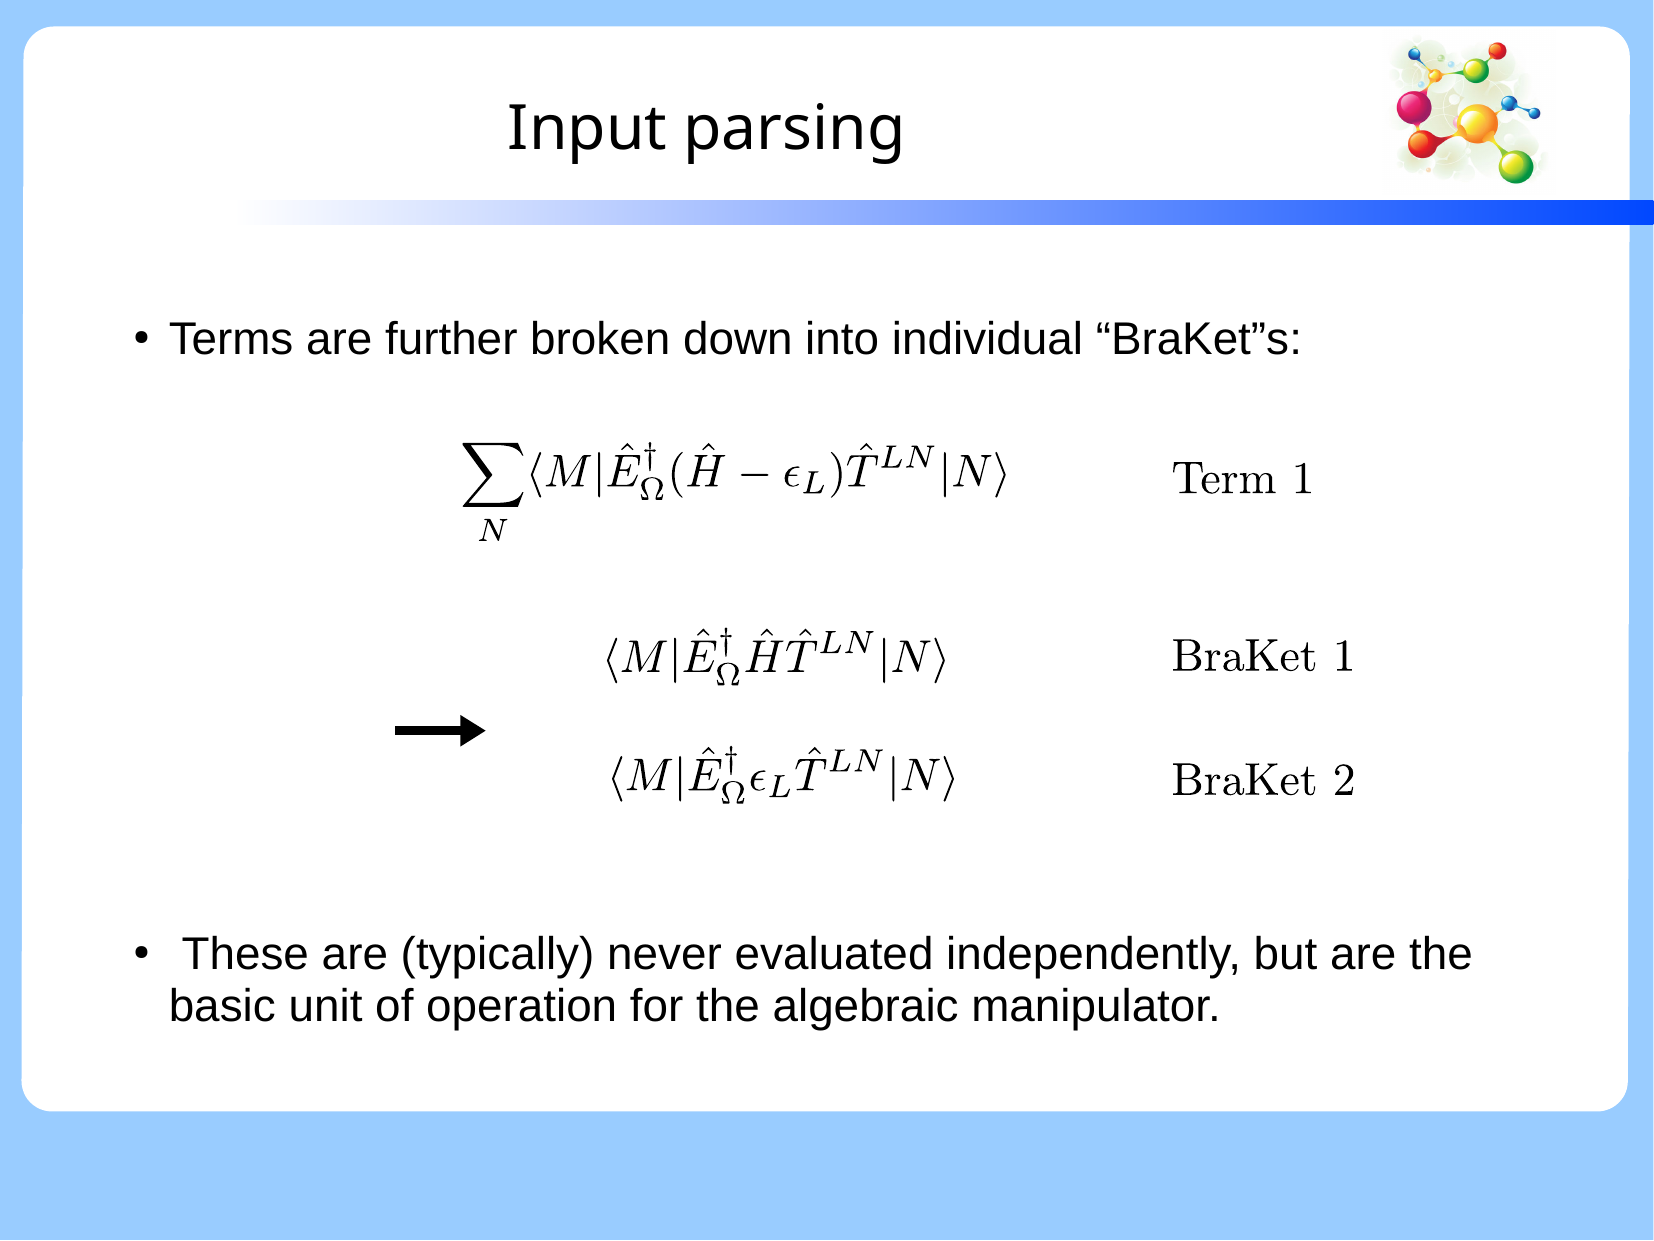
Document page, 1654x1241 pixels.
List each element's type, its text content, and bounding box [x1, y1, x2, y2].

text_box [601, 627, 950, 686]
text_box [1171, 763, 1356, 796]
text_box Terms are further broken down into individual “BraKet”s: These are (typically) never evaluated independently, but are the basic unit of operation for the algebraic manipulator. [118, 305, 1592, 1039]
text_box [606, 745, 959, 804]
text_box [459, 438, 1011, 541]
text_box [1171, 639, 1356, 672]
picture [1382, 29, 1556, 195]
title Input parsing [82, 49, 1332, 201]
text_box [1171, 462, 1315, 494]
